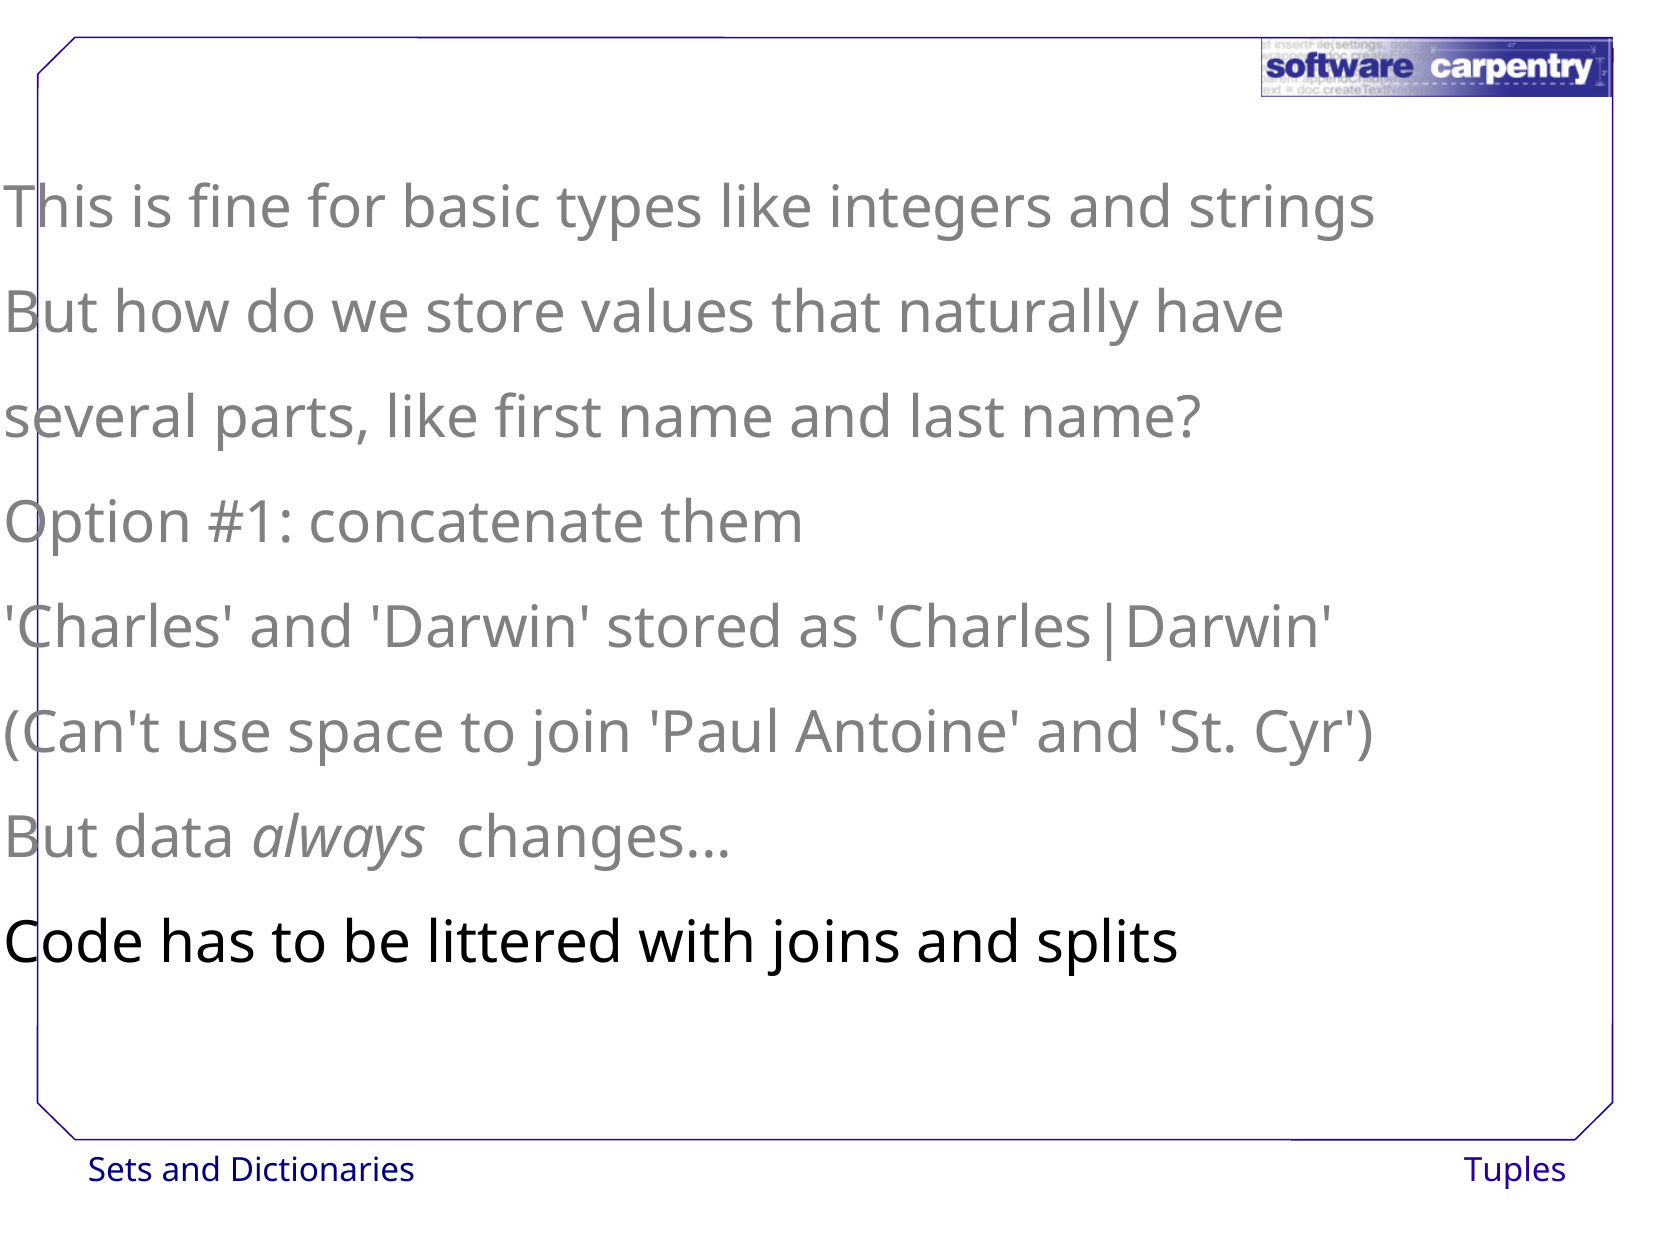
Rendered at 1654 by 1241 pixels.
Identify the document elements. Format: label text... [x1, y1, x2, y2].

picture [1261, 39, 1613, 97]
text_box This is fine for basic types like integers and strings But how do we store values that naturally have several parts, like first name and last name? Option #1: concatenate them 'Charles' and 'Darwin' stored as 'Charles|Darwin' (Can't use space to join 'Paul Antoine' and 'St. Cyr') But data always changes... Code has to be littered with joins and splits [0, 126, 1542, 982]
